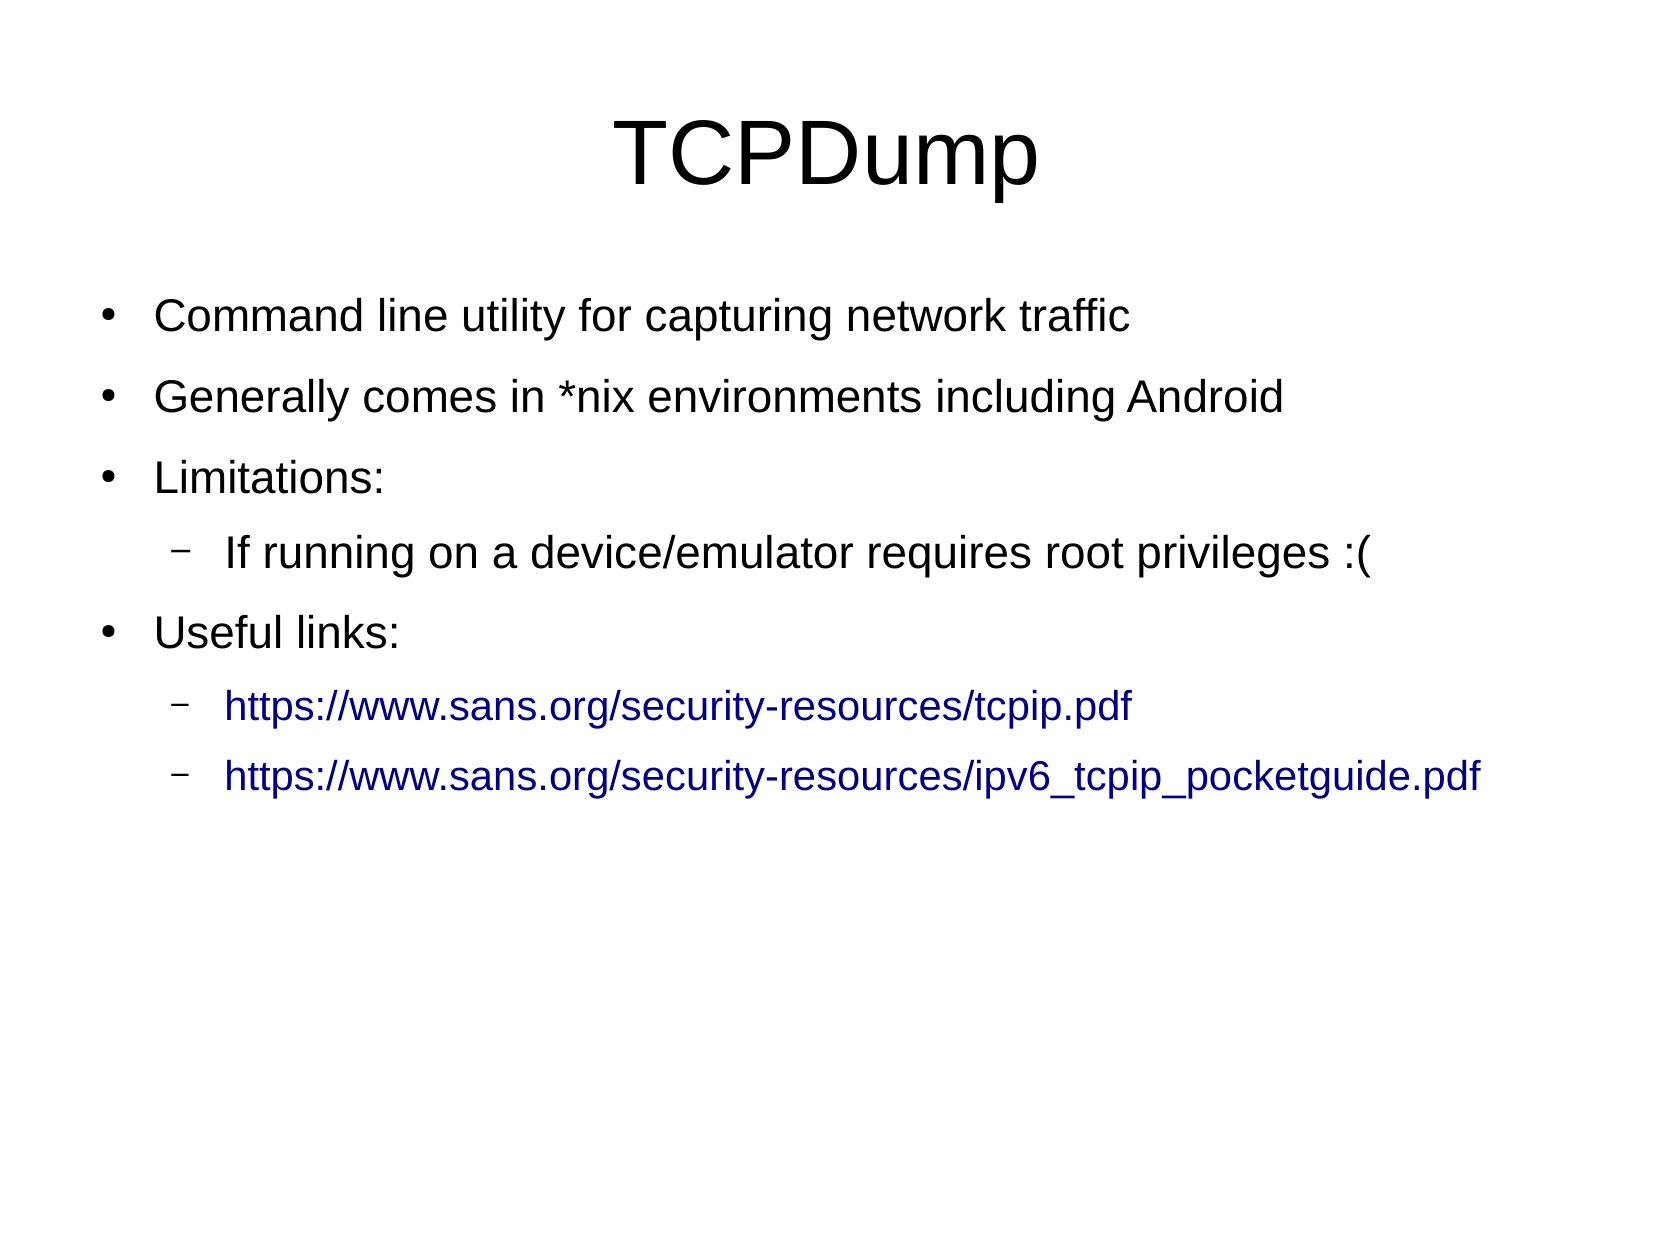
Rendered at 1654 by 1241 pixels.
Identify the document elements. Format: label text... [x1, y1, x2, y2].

list Command line utility for capturing network traffic Generally comes in *nix environments including Android Limitations: If running on a device/emulator requires root privileges :( Useful links: https://www.sans.org/security-resources/tcpip.pdf https://www.sans.org/security-resources/ipv6_tcpip_pocketguide.pdf [82, 290, 1571, 1010]
title TCPDump [82, 49, 1571, 257]
